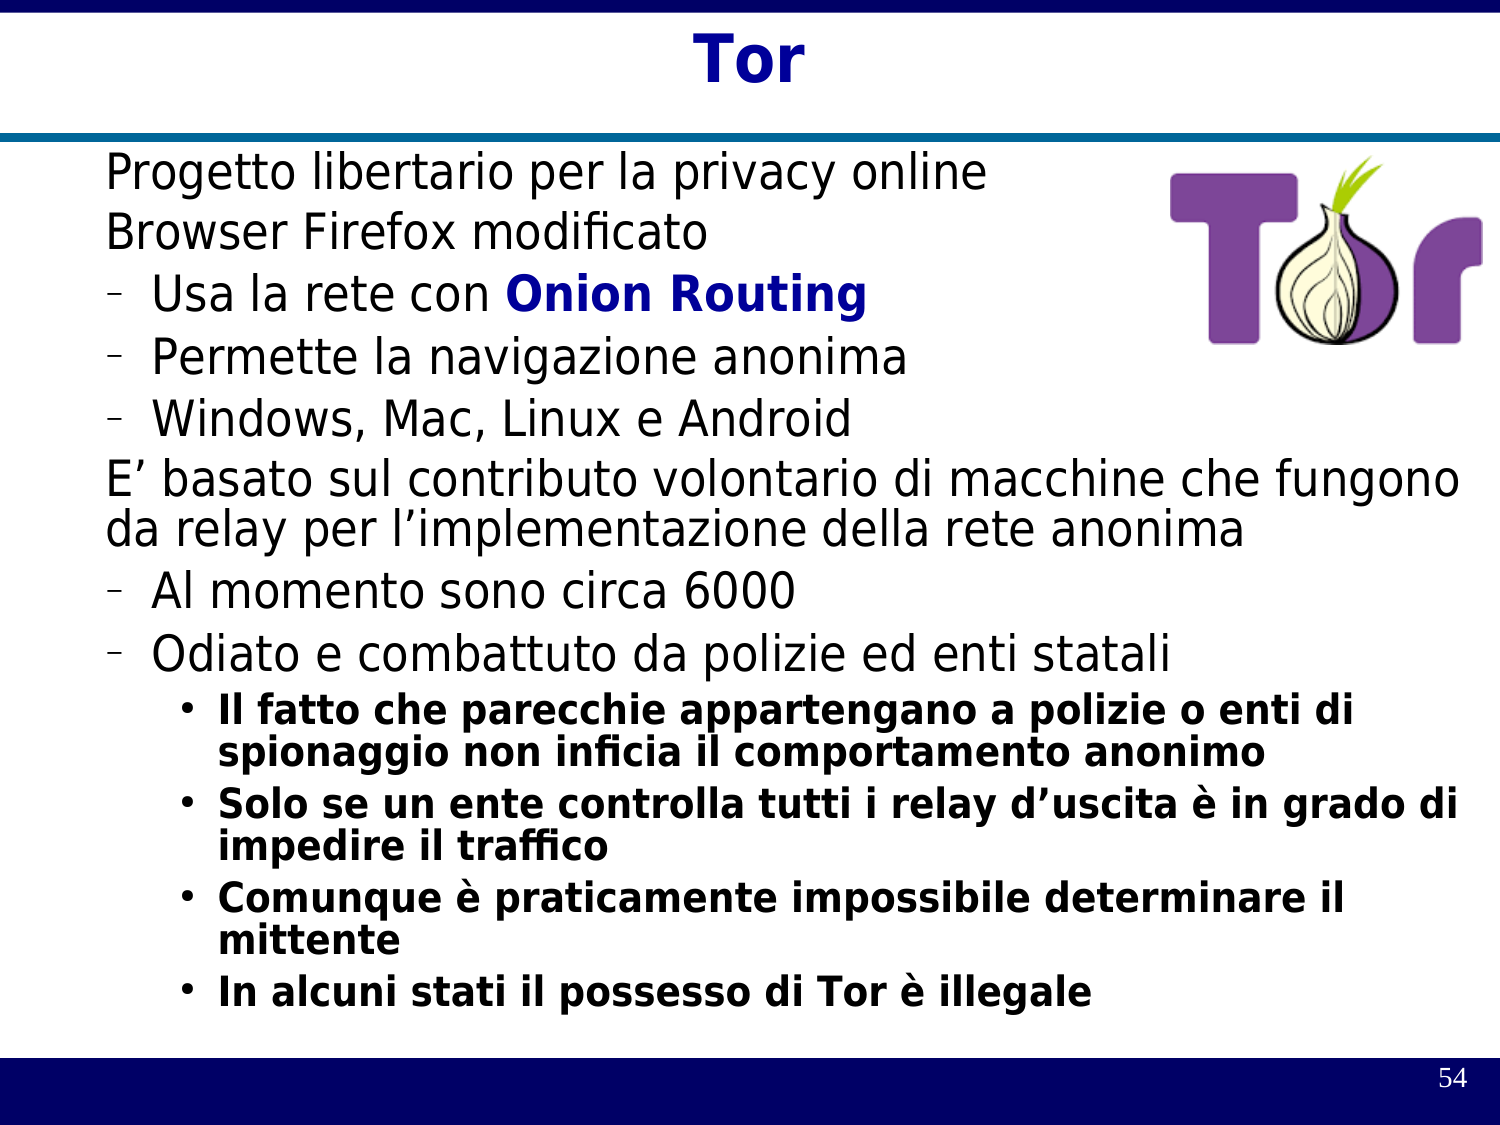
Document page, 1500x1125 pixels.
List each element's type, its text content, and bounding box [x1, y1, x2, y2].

list Progetto libertario per la privacy online Browser Firefox modificato Usa la rete con Onion Routing Permette la navigazione anonima Windows, Mac, Linux e Android E’ basato sul contributo volontario di macchine che fungono da relay per l’implementazione della rete anonima Al momento sono circa 6000 Odiato e combattuto da polizie ed enti statali Il fatto che parecchie appartengano a polizie o enti di spionaggio non inficia il comportamento anonimo Solo se un ente controlla tutti i relay d’uscita è in grado di impedire il traffico Comunque è praticamente impossibile determinare il mittente In alcuni stati il possesso di Tor è illegale [30, 149, 1471, 1023]
picture [1170, 155, 1483, 346]
title Tor [30, 0, 1471, 126]
